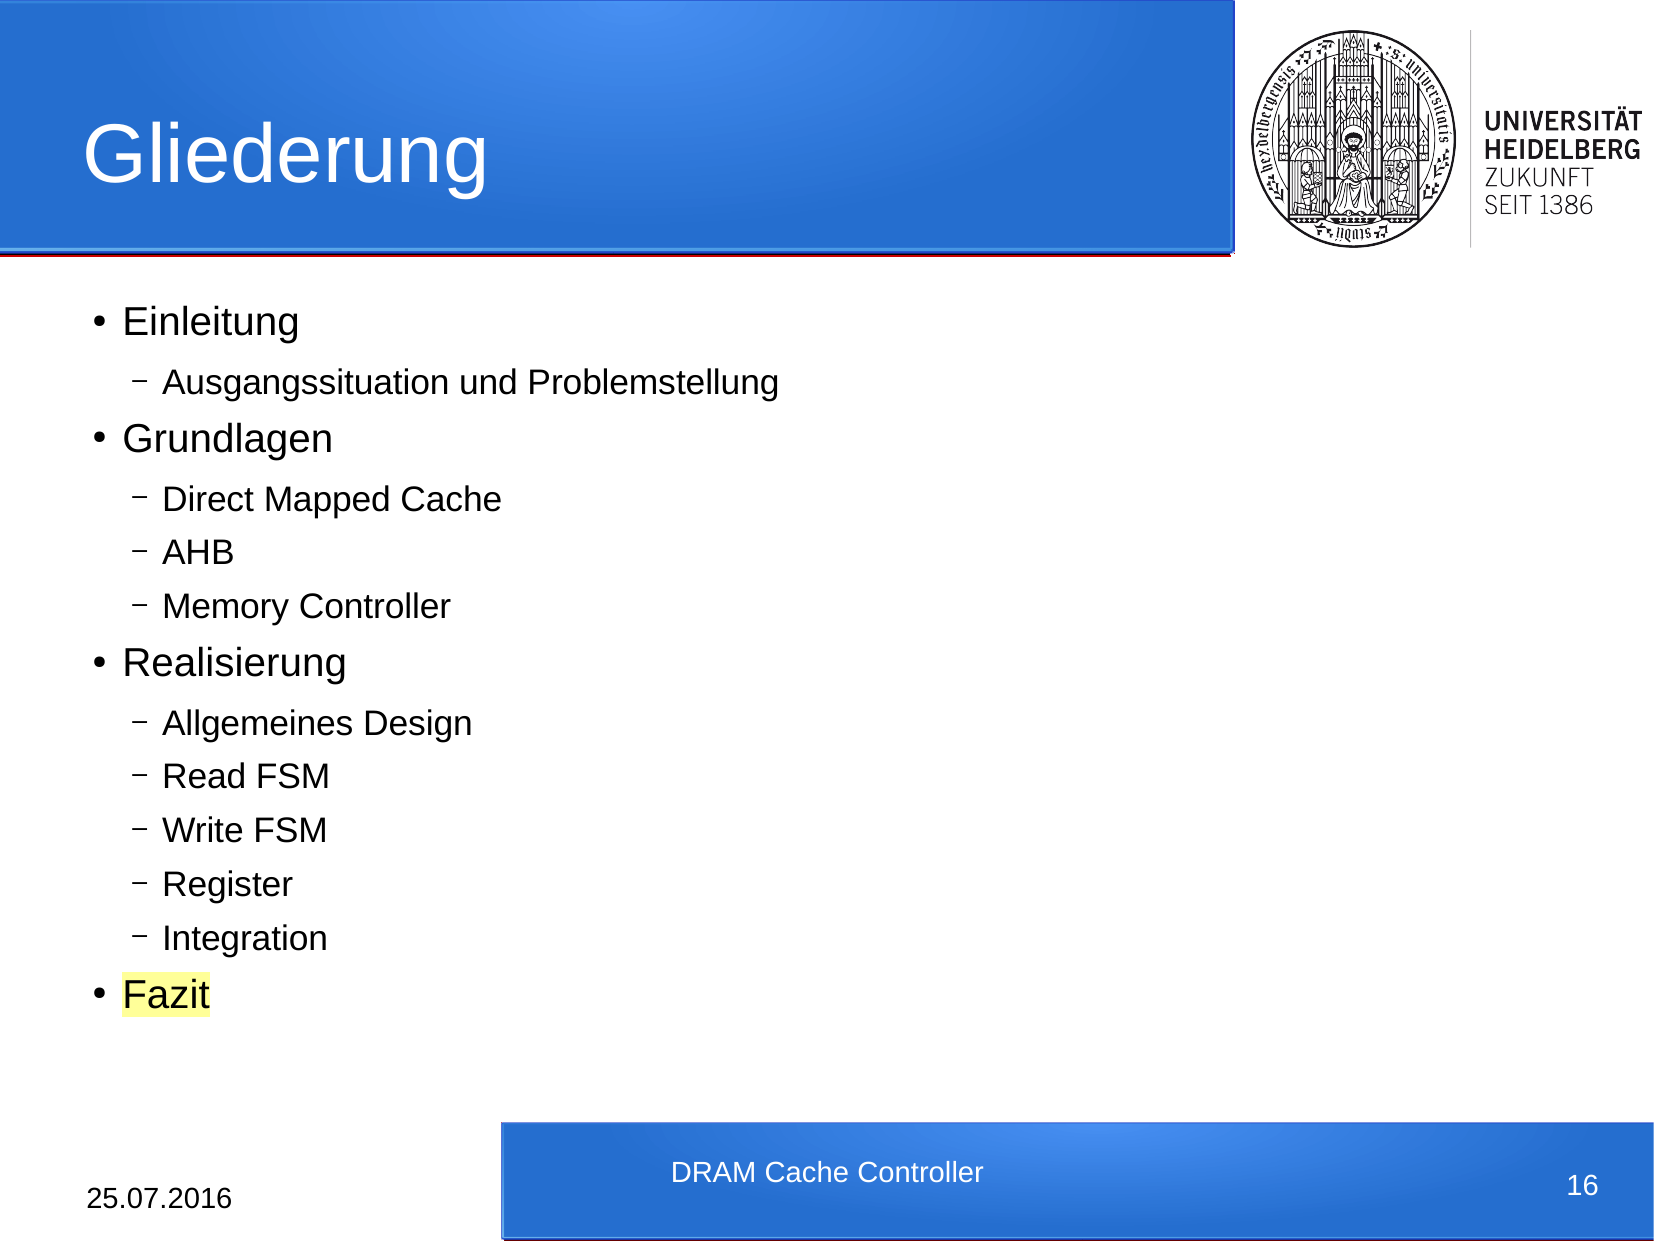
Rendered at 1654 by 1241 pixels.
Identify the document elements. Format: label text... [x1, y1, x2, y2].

title Gliederung [82, 94, 1264, 213]
picture [0, 0, 1238, 262]
picture [496, 1121, 1654, 1241]
list Einleitung Ausgangssituation und Problemstellung Grundlagen Direct Mapped Cache AHB Memory Controller Realisierung Allgemeines Design Read FSM Write FSM Register Integration Fazit [82, 299, 1571, 1019]
picture [1251, 30, 1642, 248]
